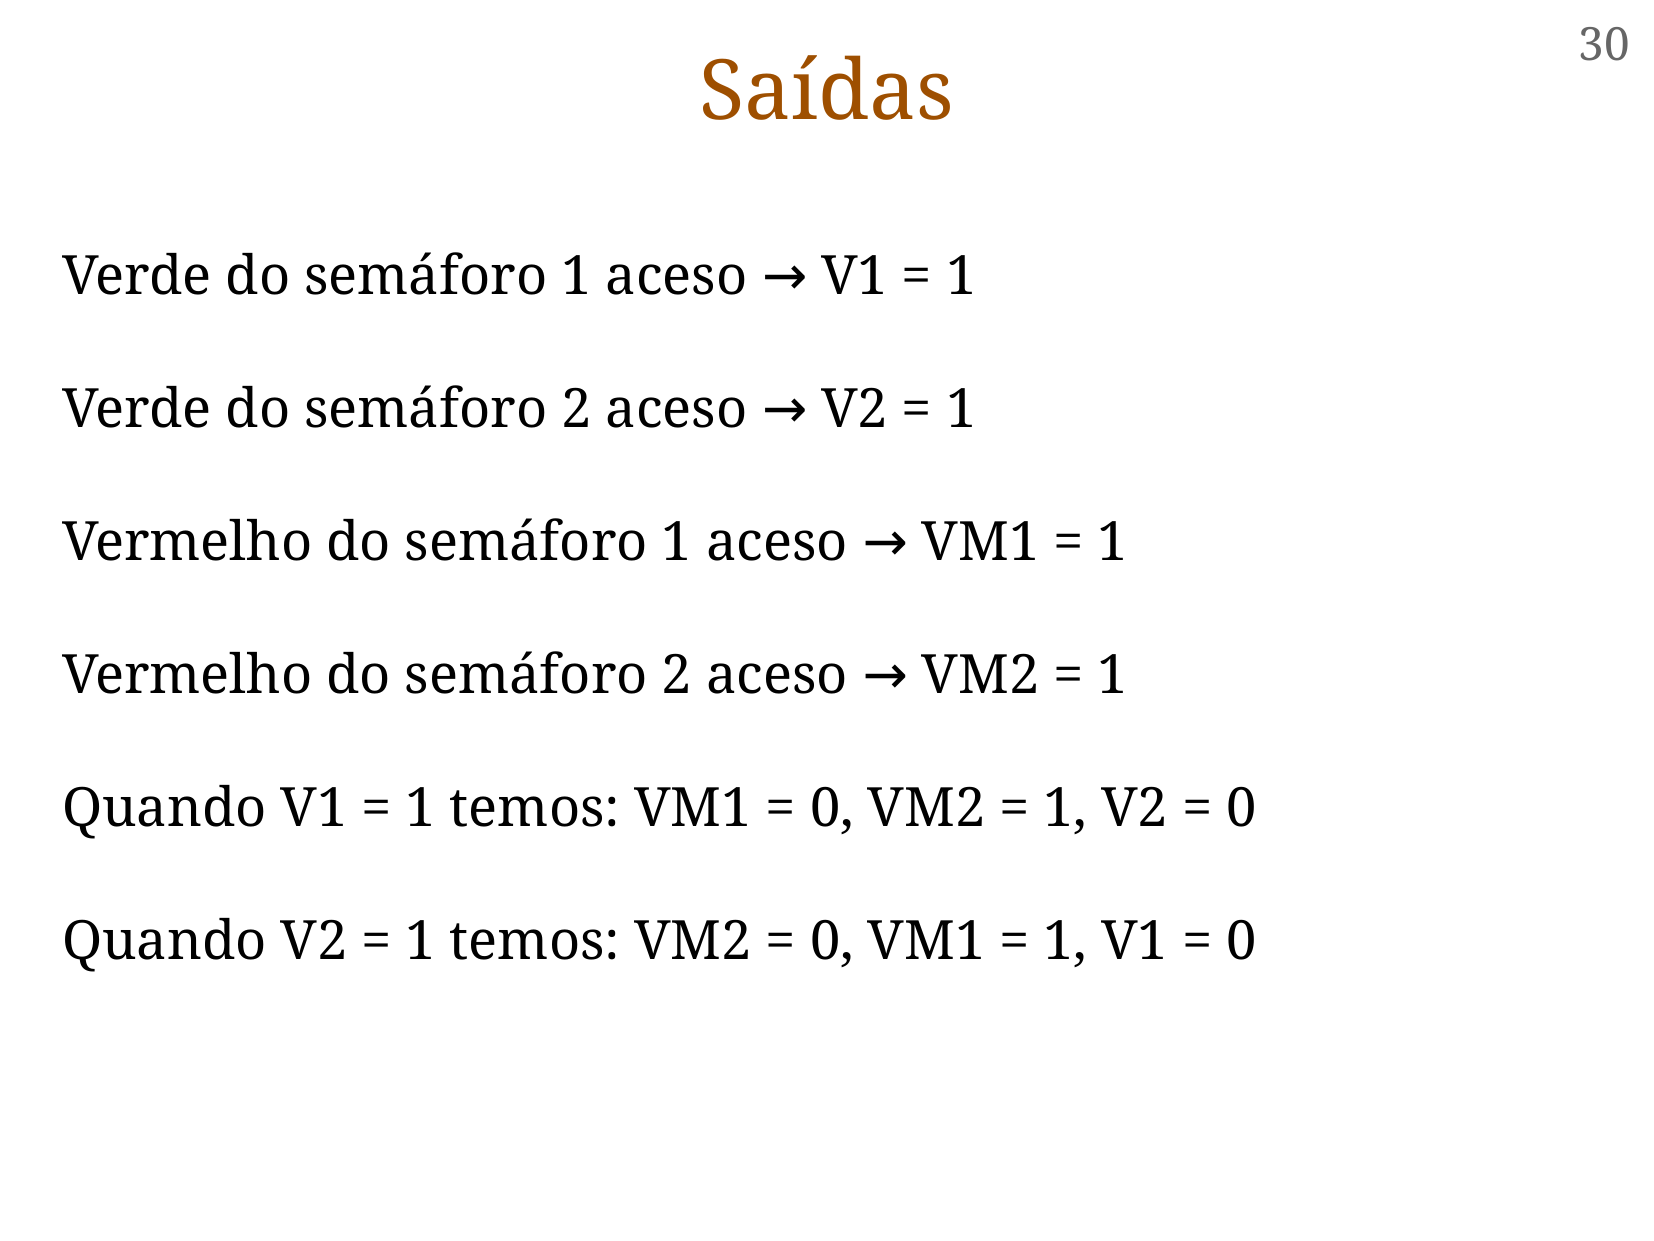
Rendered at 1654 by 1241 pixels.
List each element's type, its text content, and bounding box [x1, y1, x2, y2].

list Verde do semáforo 1 aceso → V1 = 1 Verde do semáforo 2 aceso → V2 = 1 Vermelho do semáforo 1 aceso → VM1 = 1 Vermelho do semáforo 2 aceso → VM2 = 1 Quando V1 = 1 temos: VM1 = 0, VM2 = 1, V2 = 0 Quando V2 = 1 temos: VM2 = 0, VM1 = 1, V1 = 0 [59, 236, 1595, 1211]
title Saídas [59, 29, 1595, 148]
